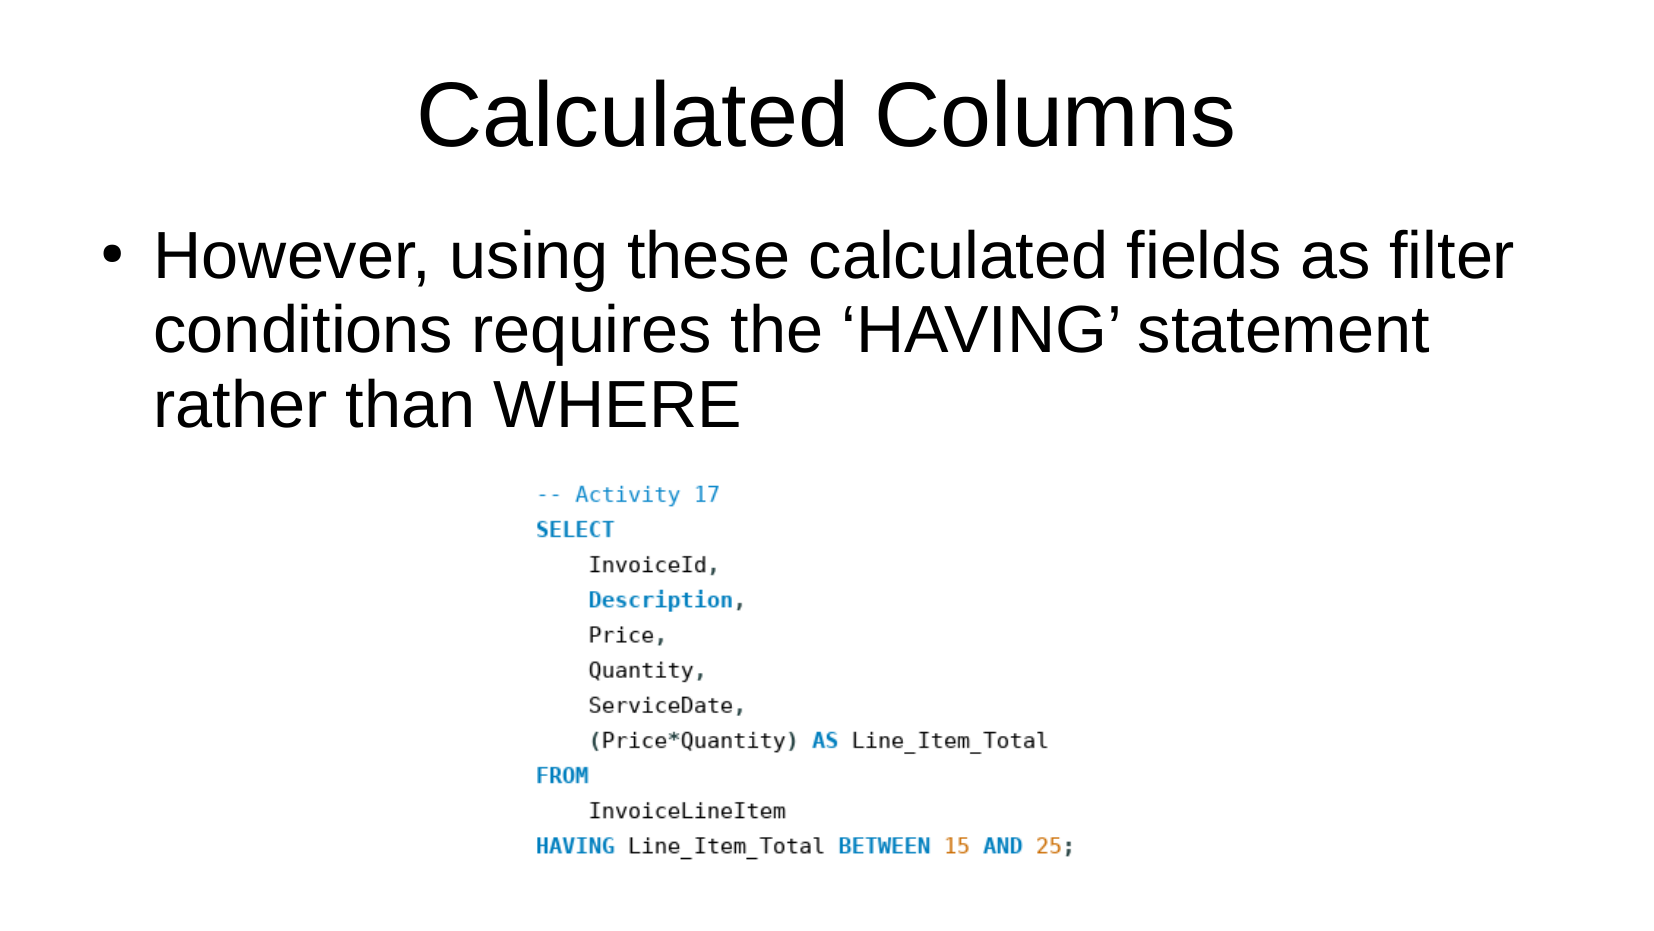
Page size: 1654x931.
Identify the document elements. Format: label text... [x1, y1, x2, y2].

title Calculated Columns [82, 37, 1571, 193]
picture [520, 467, 1096, 880]
list However, using these calculated fields as filter conditions requires the ‘HAVING’ statement rather than WHERE [82, 217, 1571, 758]
